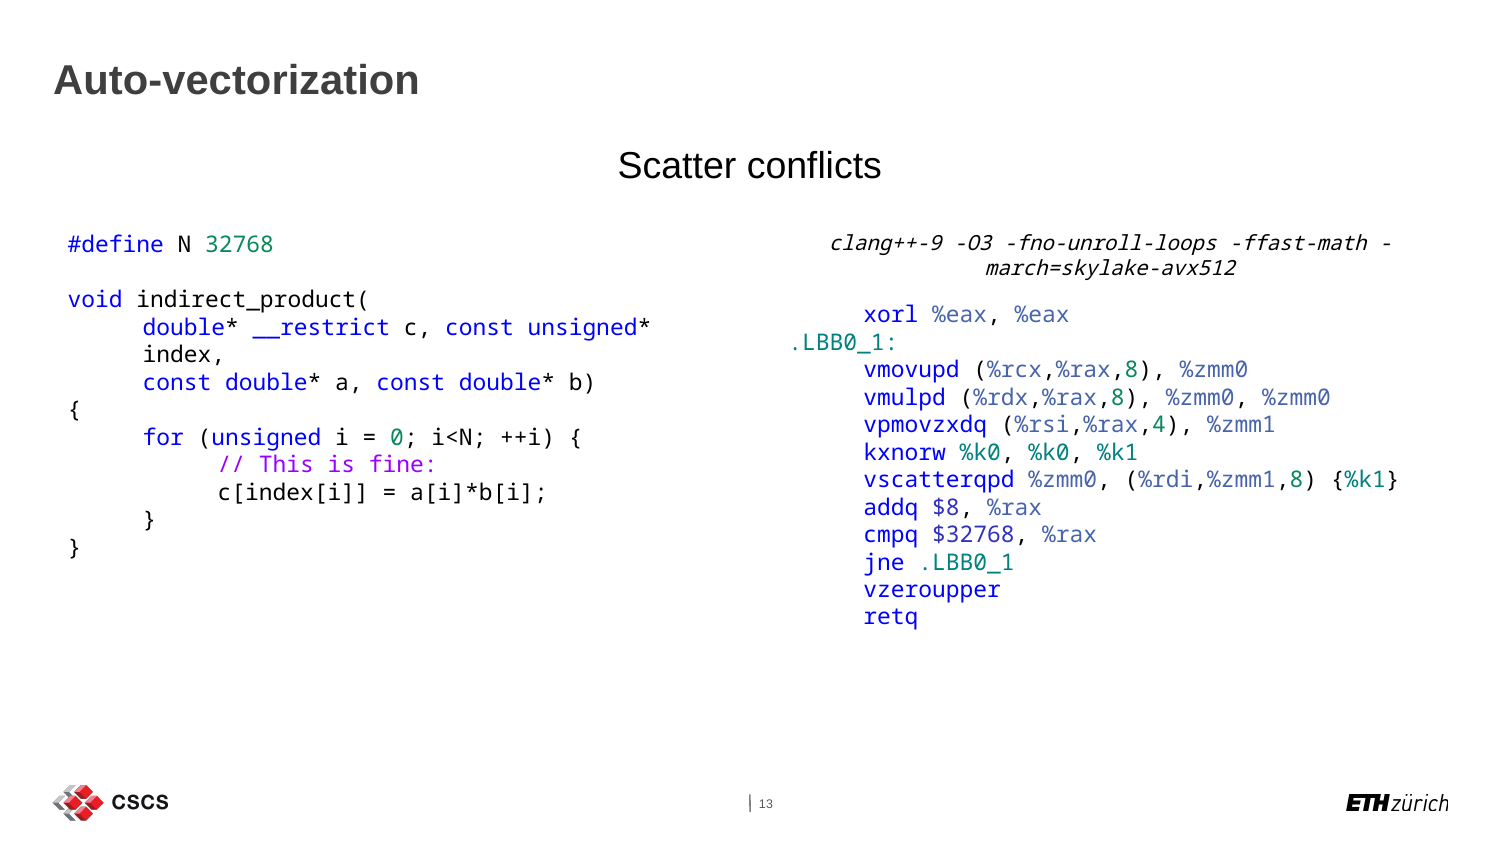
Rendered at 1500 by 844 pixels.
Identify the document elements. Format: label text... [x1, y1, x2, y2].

slide_number <number> [750, 794, 798, 813]
picture [43, 775, 177, 830]
text_box clang++-9 -O3 -fno-unroll-loops -ffast-math -march=skylake-avx512 xorl %eax, %eax .LBB0_1: vmovupd (%rcx,%rax,8), %zmm0 vmulpd (%rdx,%rax,8), %zmm0, %zmm0 vpmovzxdq (%rsi,%rax,4), %zmm1 kxnorw %k0, %k0, %k1 vscatterqpd %zmm0, (%rdi,%zmm1,8) {%k1} addq $8, %rax cmpq $32768, %rax jne .LBB0_1 vzeroupper retq [773, 215, 1447, 767]
title Auto-vectorization [53, 5, 1447, 112]
picture [1346, 794, 1448, 811]
text_box #define N 32768 void indirect_product( double* __restrict c, const unsigned* index, const double* a, const double* b) { for (unsigned i = 0; i<N; ++i) { // This is fine: c[index[i]] = a[i]*b[i]; } } [52, 215, 727, 767]
list Scatter conflicts [53, 133, 1447, 767]
